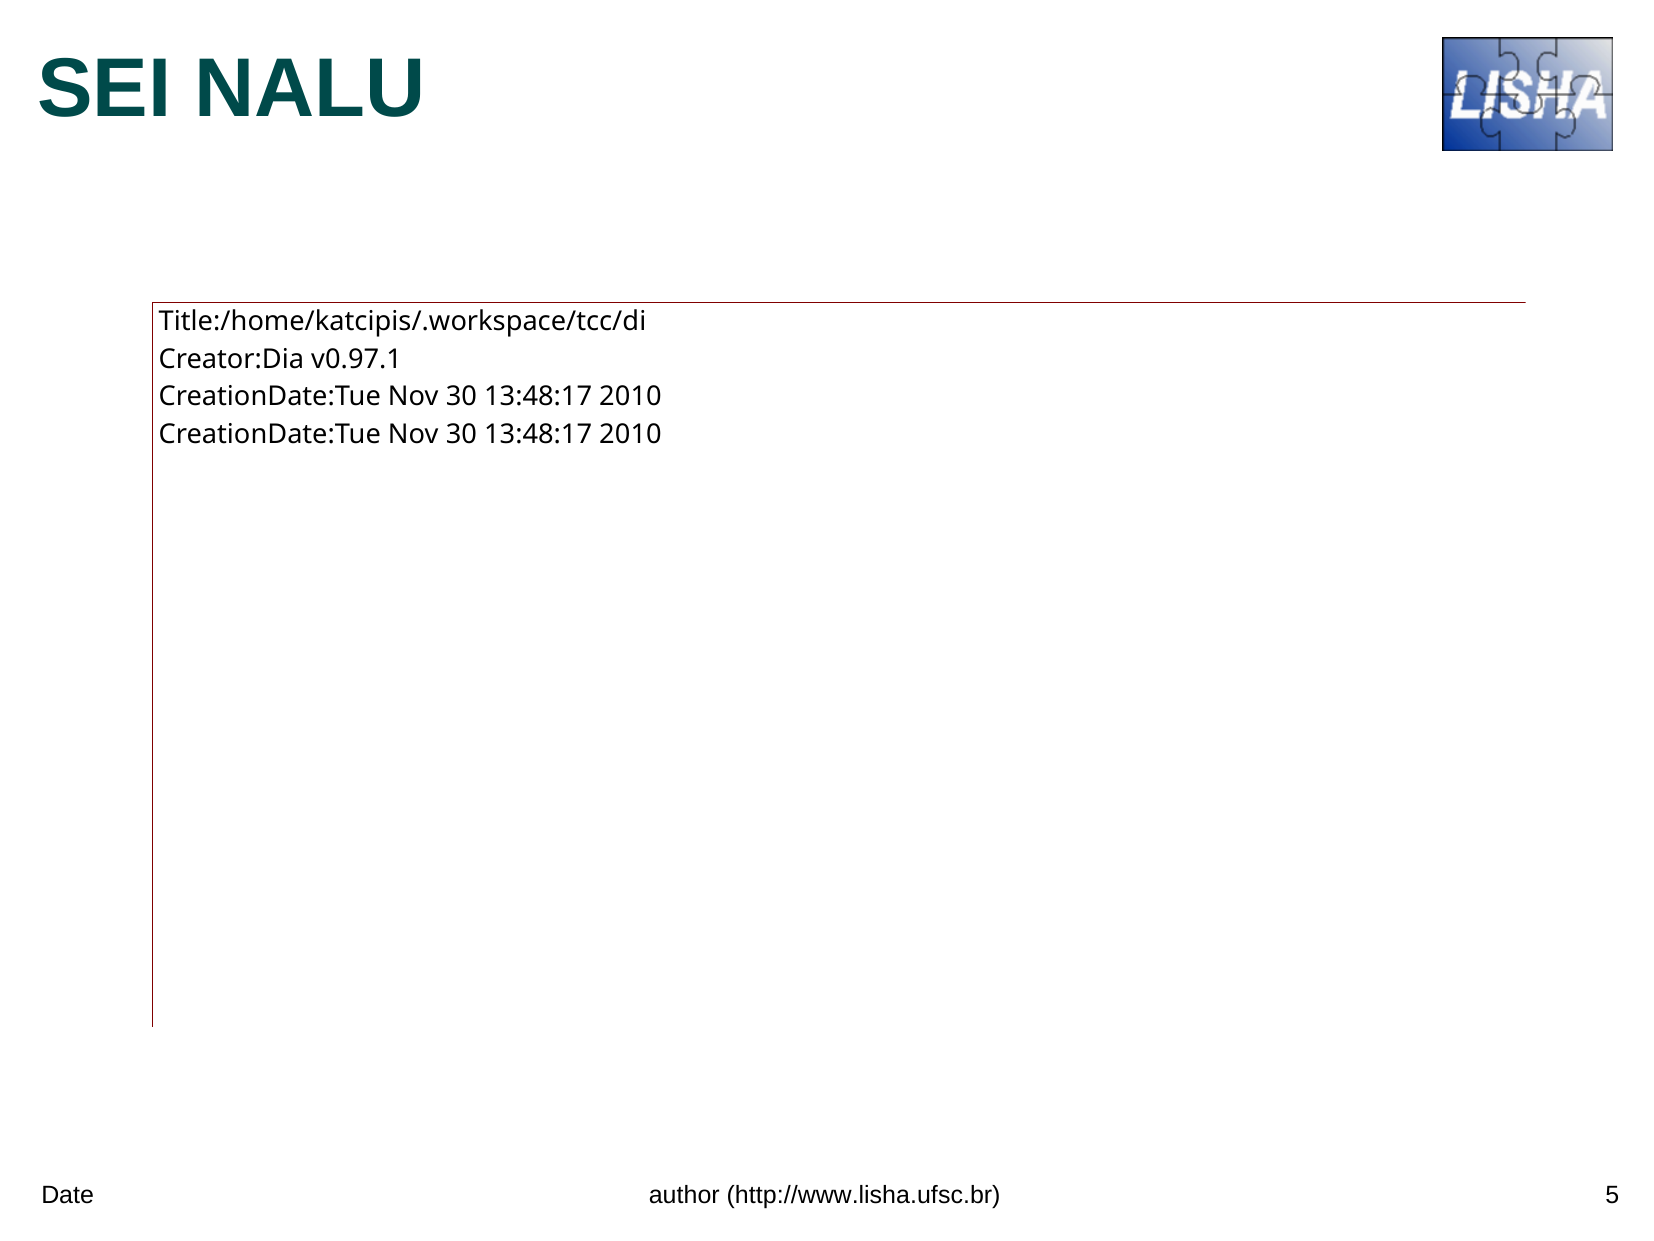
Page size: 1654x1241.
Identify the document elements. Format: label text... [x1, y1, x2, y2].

title SEI NALU [37, 37, 1426, 151]
picture [150, 300, 1526, 1027]
picture [1442, 37, 1613, 151]
